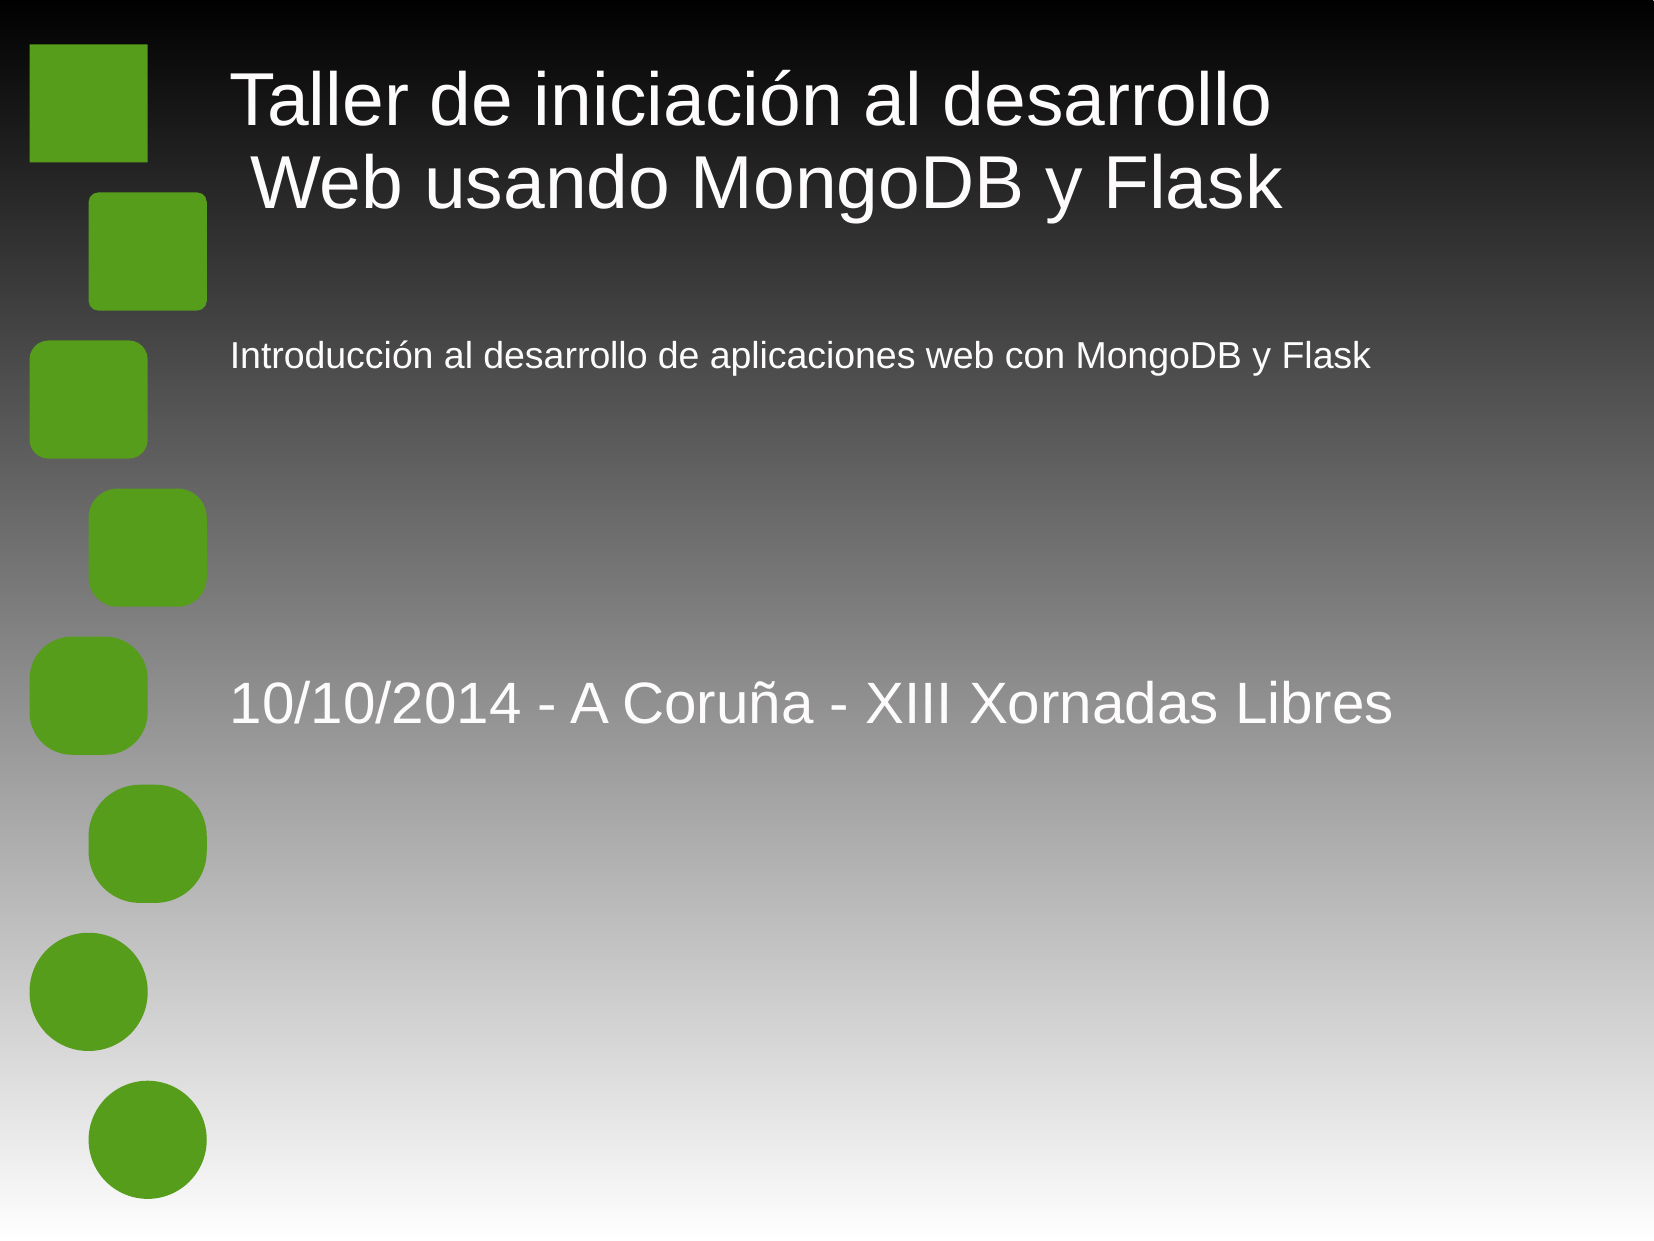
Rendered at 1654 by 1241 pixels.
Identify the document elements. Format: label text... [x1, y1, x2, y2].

title Taller de iniciación al desarrollo Web usando MongoDB y Flask [214, 49, 1571, 236]
list Introducción al desarrollo de aplicaciones web con MongoDB y Flask 10/10/2014 - A Coruña - XIII Xornadas Libres [214, 285, 1571, 1216]
